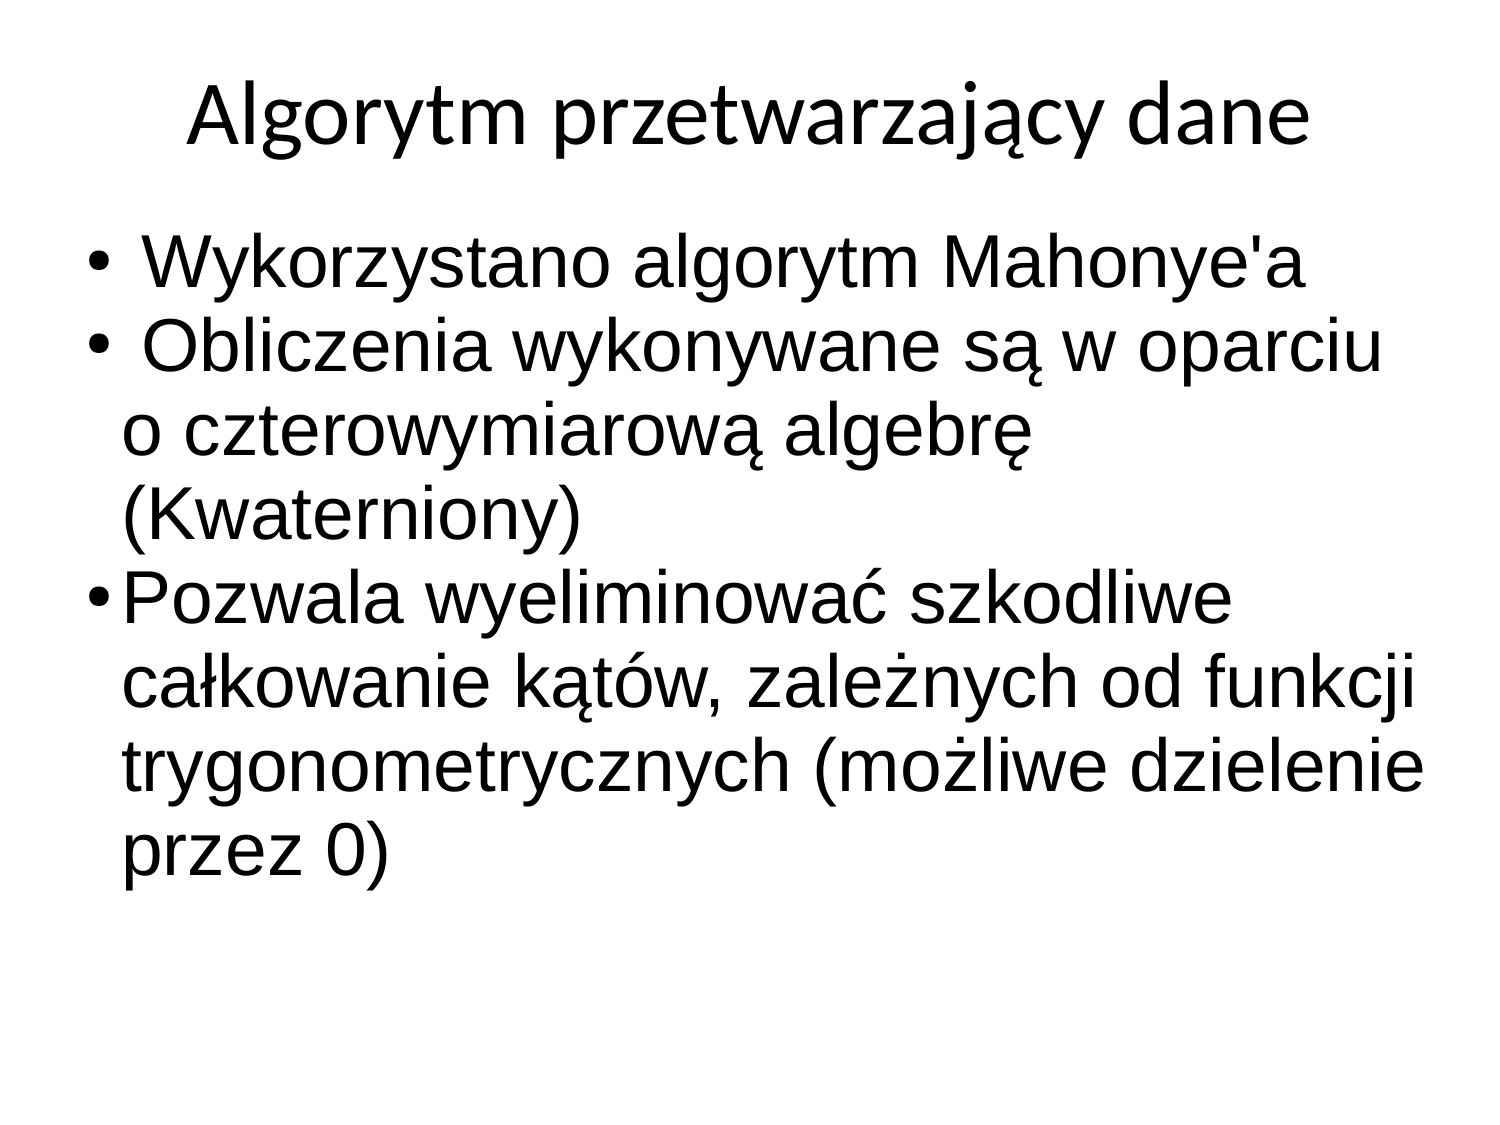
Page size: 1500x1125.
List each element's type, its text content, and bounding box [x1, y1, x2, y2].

text_box Wykorzystano algorytm Mahonye'a Obliczenia wykonywane są w oparciu o czterowymiarową algebrę (Kwaterniony) Pozwala wyeliminować szkodliwe całkowanie kątów, zależnych od funkcji trygonometrycznych (możliwe dzielenie przez 0) [70, 212, 1453, 1087]
title Algorytm przetwarzający dane [75, 45, 1425, 212]
